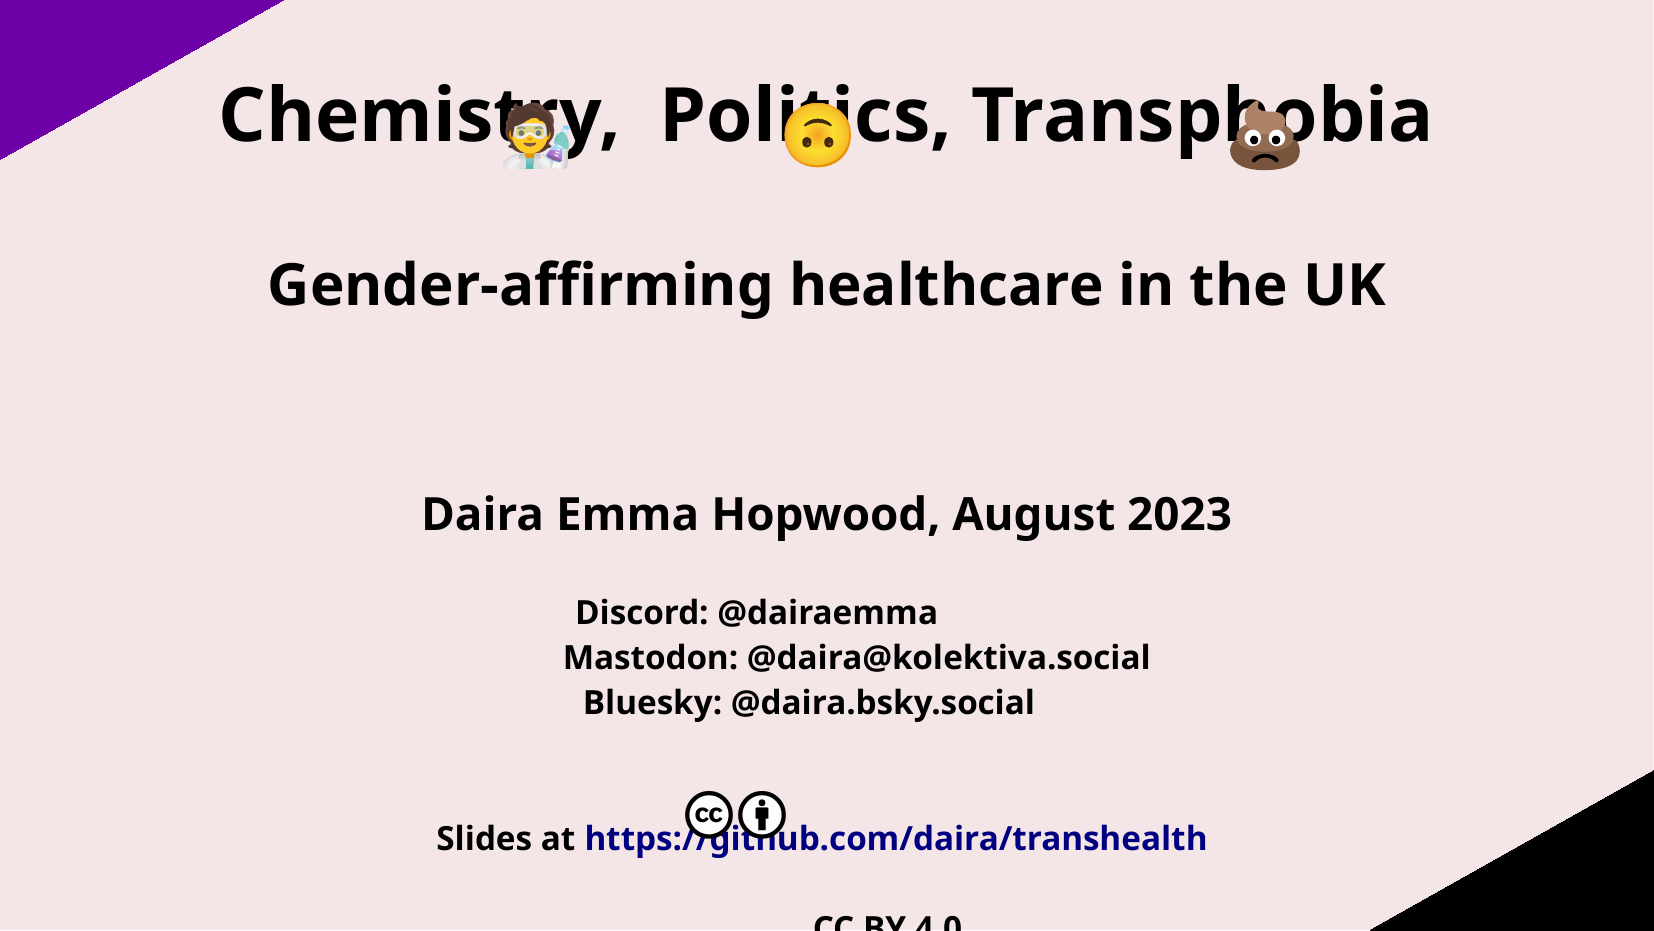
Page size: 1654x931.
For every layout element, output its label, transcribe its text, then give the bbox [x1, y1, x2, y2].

picture [685, 791, 733, 839]
picture [500, 100, 572, 172]
text_box [1370, 770, 1654, 931]
text_box [0, 0, 284, 160]
picture [738, 791, 786, 839]
title Chemistry, Politics, Transphobia Gender-affirming healthcare in the UK Daira Emma Hopwood, August 2023 Discord: @dairaemma Mastodon: @daira@kolektiva.social Bluesky: @daira.bsky.social Slides at https://github.com/daira/transhealth CC BY 4.0 [82, 179, 1571, 833]
picture [780, 98, 855, 173]
picture [1228, 98, 1303, 173]
